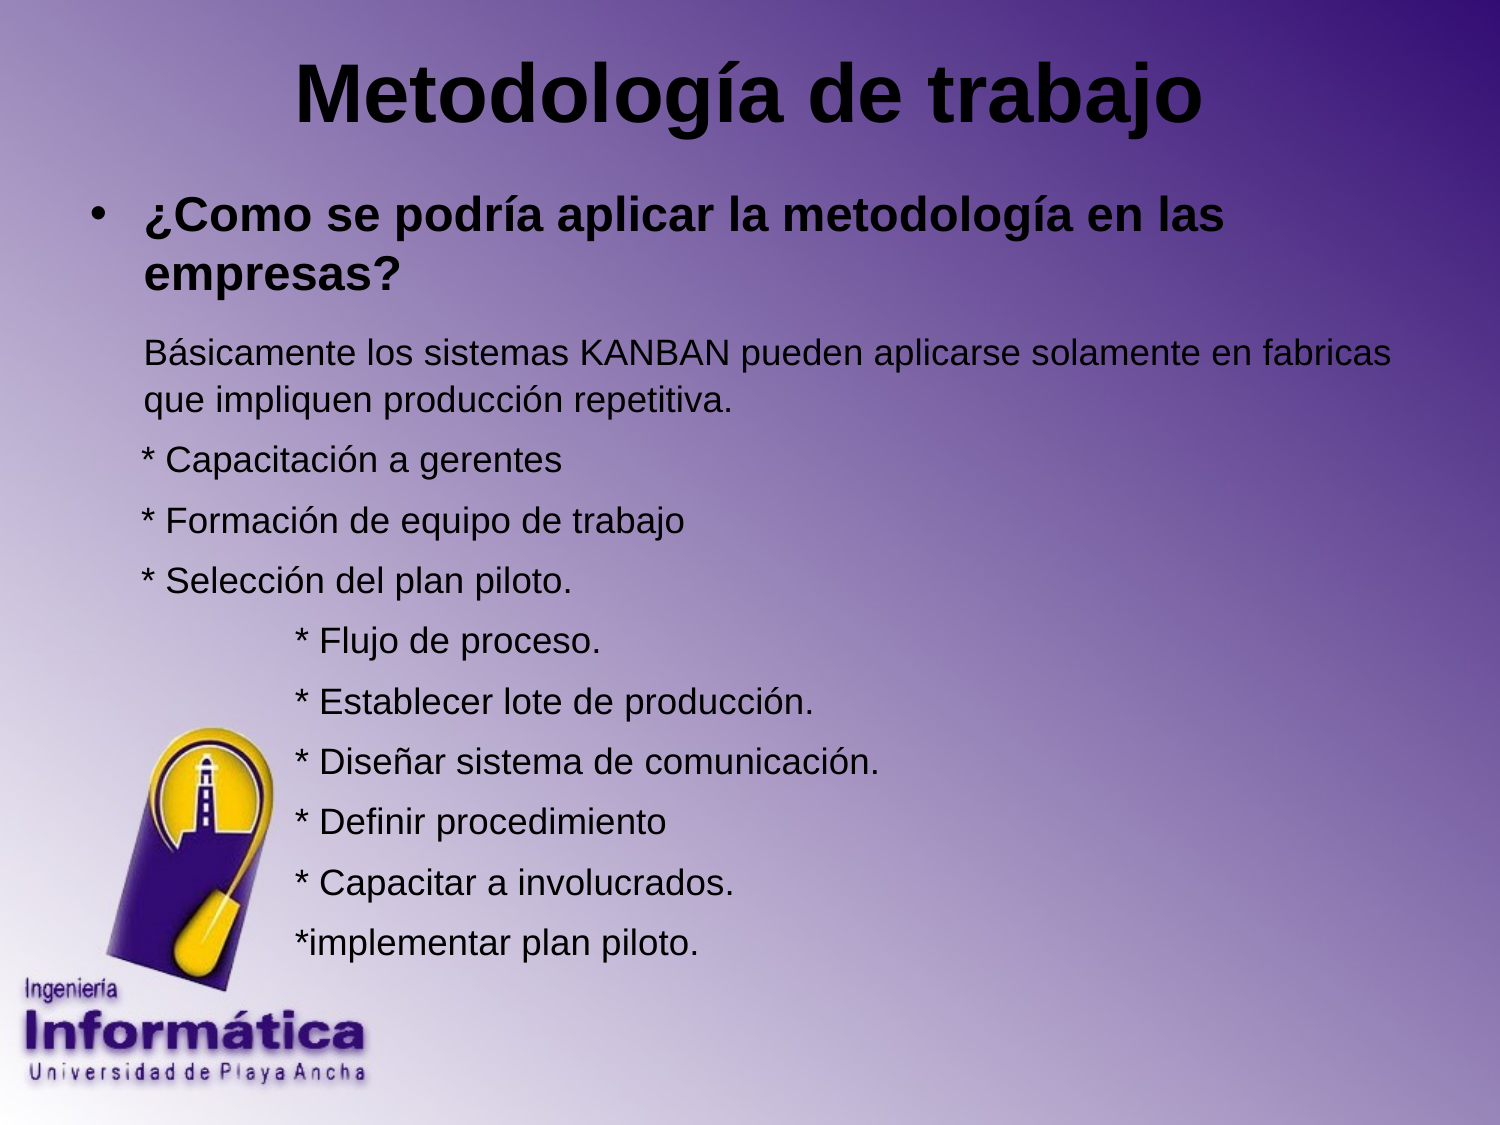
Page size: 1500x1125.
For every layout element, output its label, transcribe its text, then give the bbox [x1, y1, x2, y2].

picture [0, 0, 1500, 1125]
title Metodología de trabajo [75, 31, 1426, 175]
list ¿Como se podría aplicar la metodología en las empresas? Básicamente los sistemas KANBAN pueden aplicarse solamente en fabricas que impliquen producción repetitiva. * Capacitación a gerentes * Formación de equipo de trabajo * Selección del plan piloto. * Flujo de proceso. * Establecer lote de producción. * Diseñar sistema de comunicación. * Definir procedimiento * Capacitar a involucrados. *implementar plan piloto. [75, 175, 1426, 975]
